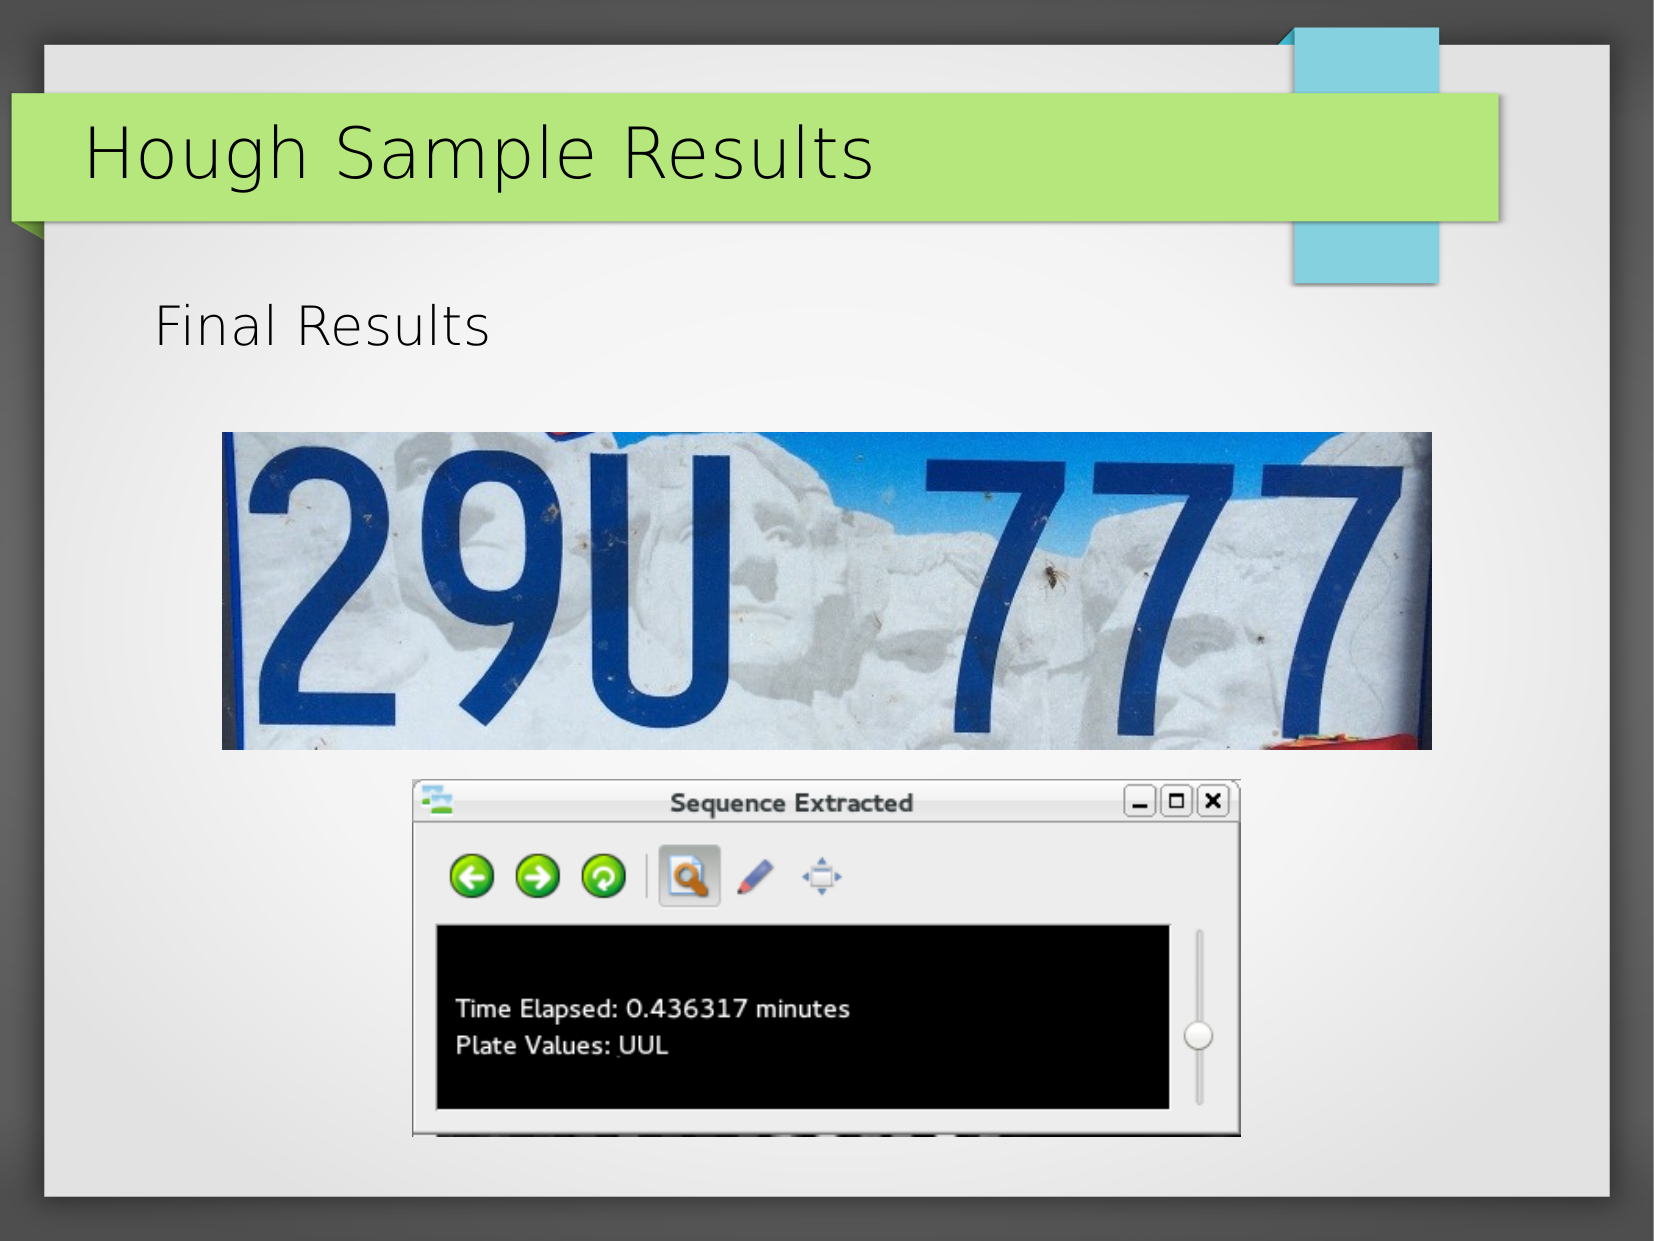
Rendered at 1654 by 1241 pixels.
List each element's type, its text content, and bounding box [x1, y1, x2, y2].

list Final Results [82, 295, 1571, 1015]
picture [0, 0, 1654, 1241]
title Hough Sample Results [82, 94, 1264, 213]
